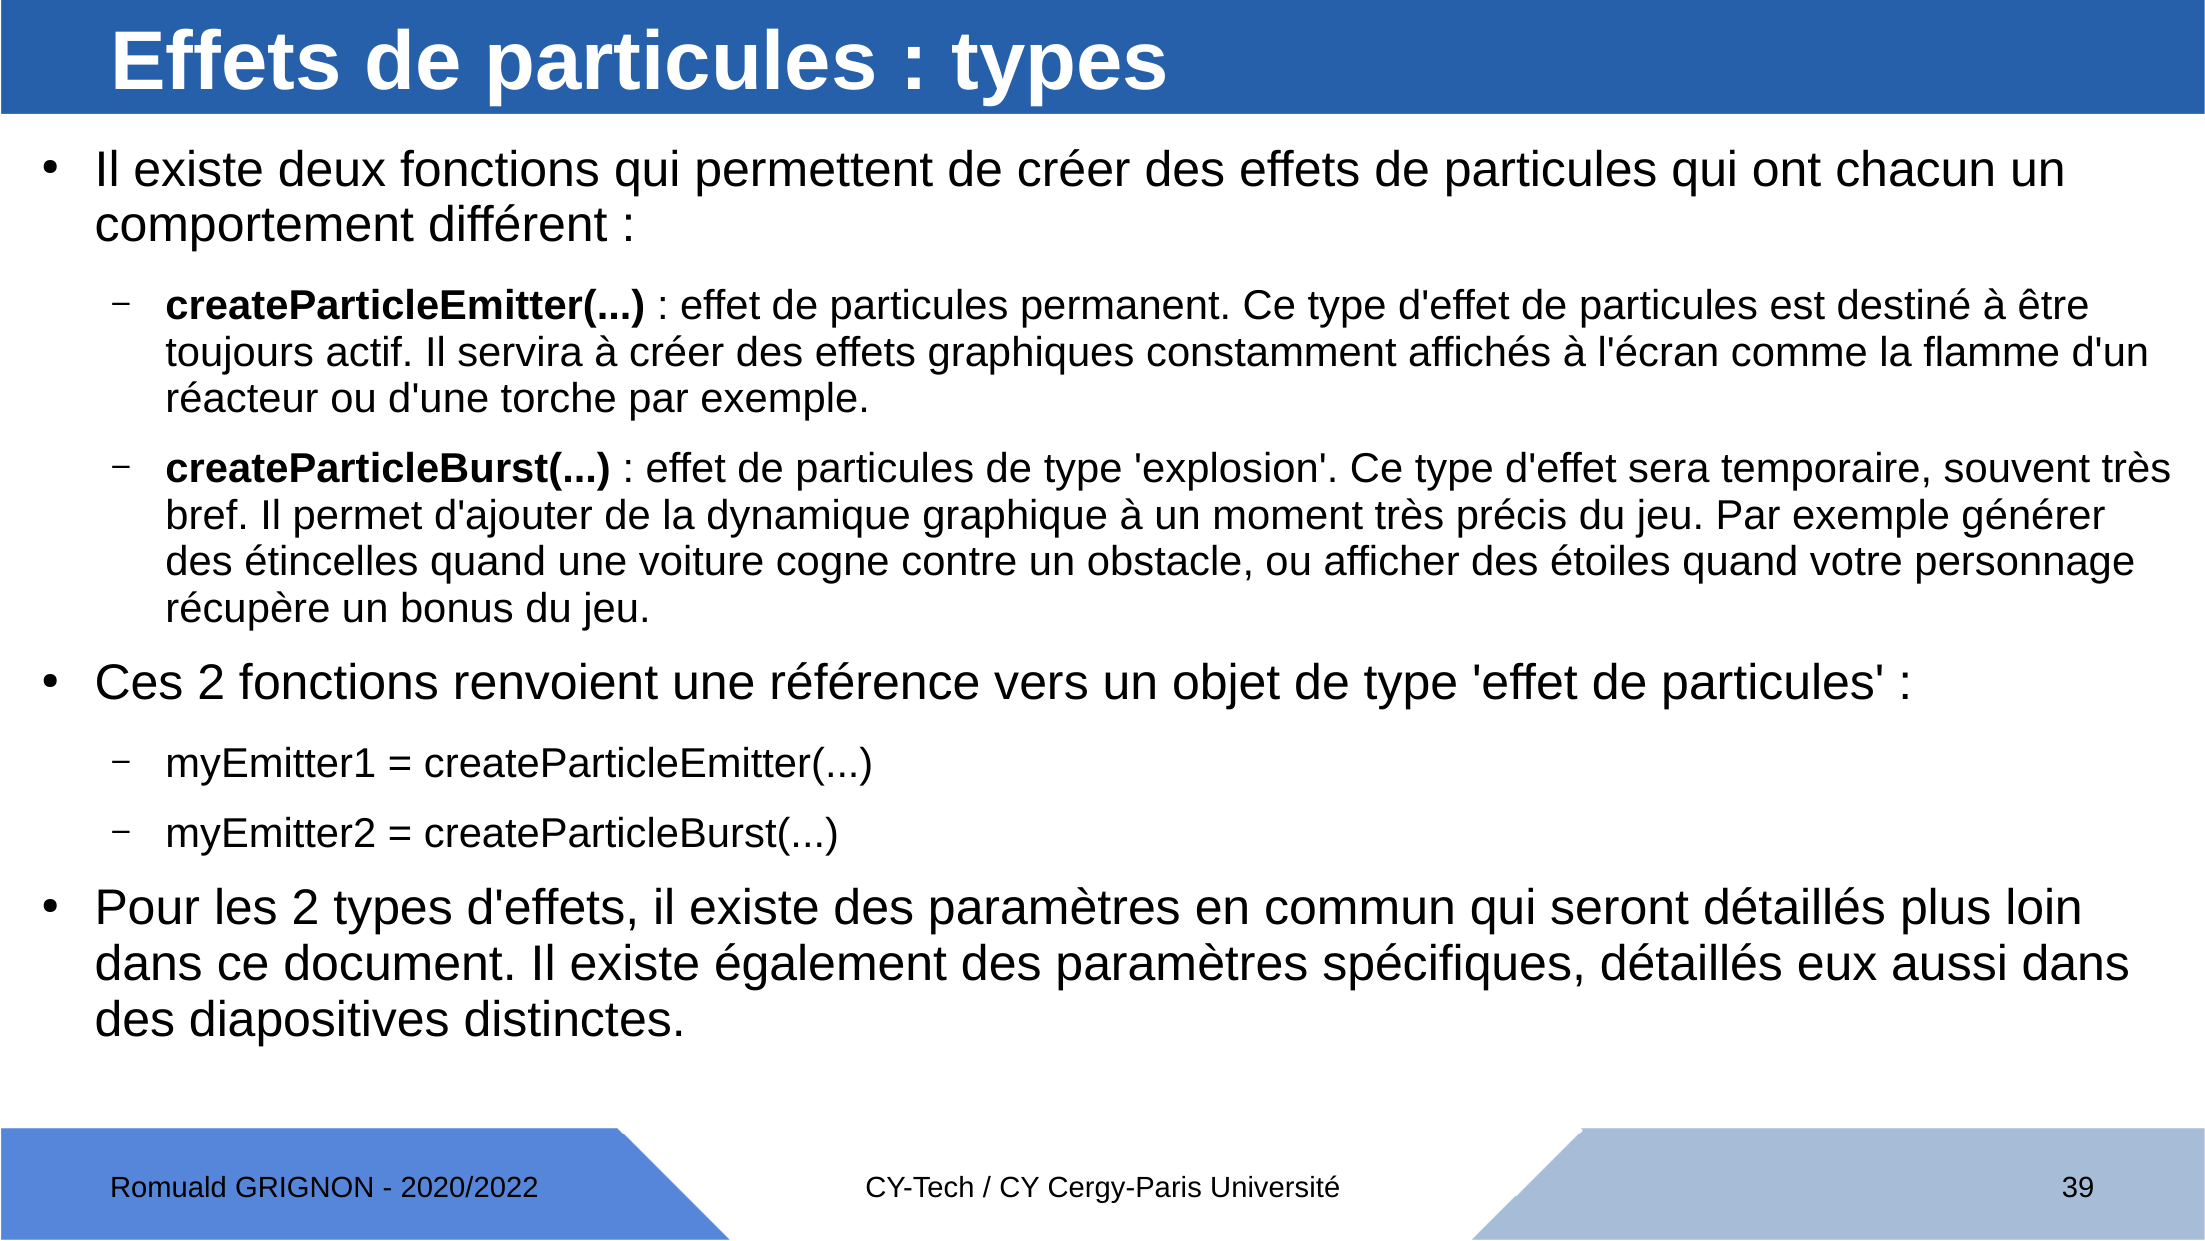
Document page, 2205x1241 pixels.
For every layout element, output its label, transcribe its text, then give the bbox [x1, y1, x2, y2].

picture [0, 0, 2205, 1241]
title Effets de particules : types [110, 49, 2095, 211]
list Il existe deux fonctions qui permettent de créer des effets de particules qui ont chacun un comportement différent : createParticleEmitter(...) : effet de particules permanent. Ce type d'effet de particules est destiné à être toujours actif. Il servira à créer des effets graphiques constamment affichés à l'écran comme la flamme d'un réacteur ou d'une torche par exemple. createParticleBurst(...) : effet de particules de type 'explosion'. Ce type d'effet sera temporaire, souvent très bref. Il permet d'ajouter de la dynamique graphique à un moment très précis du jeu. Par exemple générer des étincelles quand une voiture cogne contre un obstacle, ou afficher des étoiles quand votre personnage récupère un bonus du jeu. Ces 2 fonctions renvoient une référence vers un objet de type 'effet de particules' : myEmitter1 = createParticleEmitter(...) myEmitter2 = createParticleBurst(...) Pour les 2 types d'effets, il existe des paramètres en commun qui seront détaillés plus loin dans ce document. Il existe également des paramètres spécifiques, détaillés eux aussi dans des diapositives distinctes. [23, 211, 2174, 1164]
